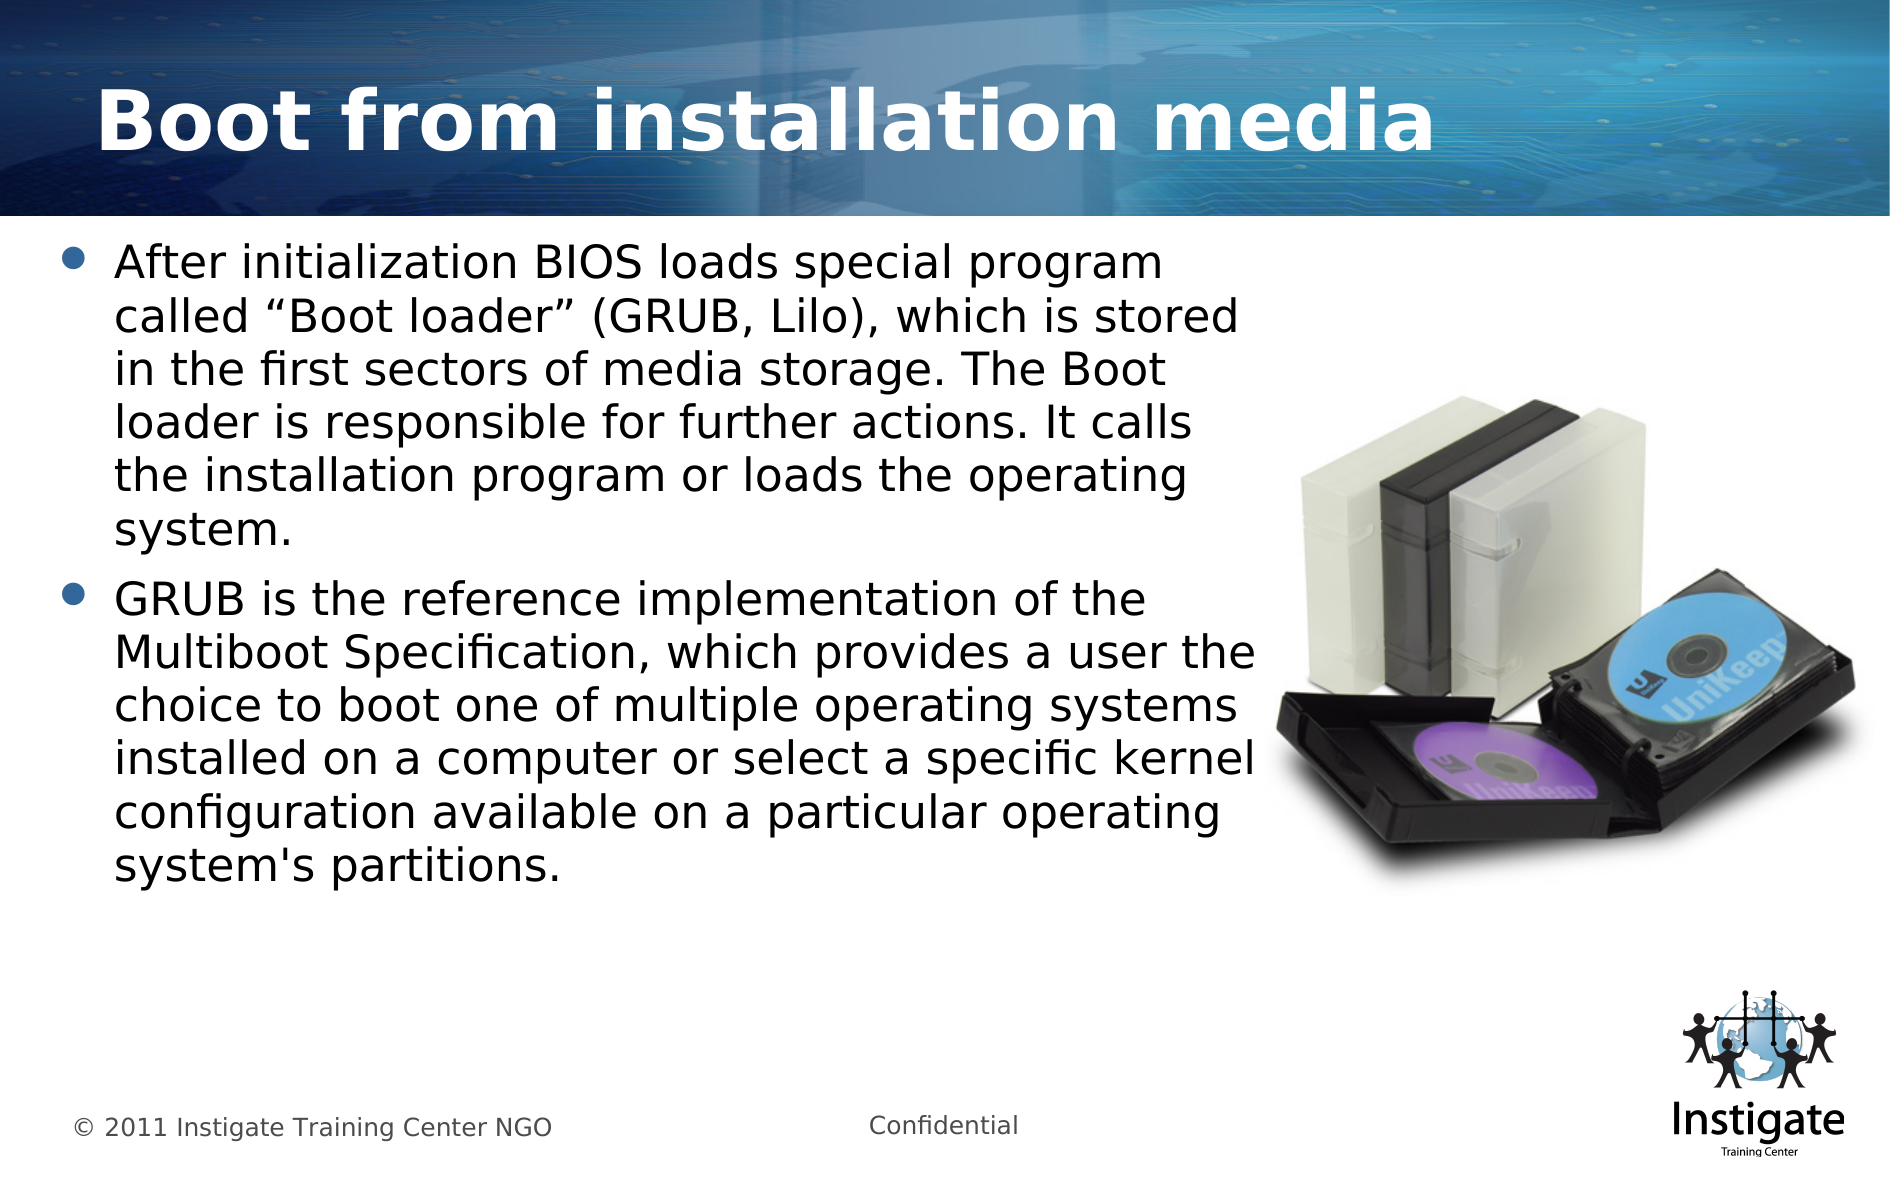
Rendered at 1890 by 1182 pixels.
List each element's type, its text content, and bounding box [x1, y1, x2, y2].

picture [1674, 990, 1844, 1157]
title Boot from installation media [94, 54, 1793, 210]
list After initialization BIOS loads special program called “Boot loader” (GRUB, Lilo), which is stored in the first sectors of media storage. The Boot loader is responsible for further actions. It calls the installation program or loads the operating system. GRUB is the reference implementation of the Multiboot Specification, which provides a user the choice to boot one of multiple operating systems installed on a computer or select a specific kernel configuration available on a particular operating system's partitions. [59, 236, 1276, 1001]
picture [1254, 374, 1890, 901]
picture [0, 0, 1890, 216]
